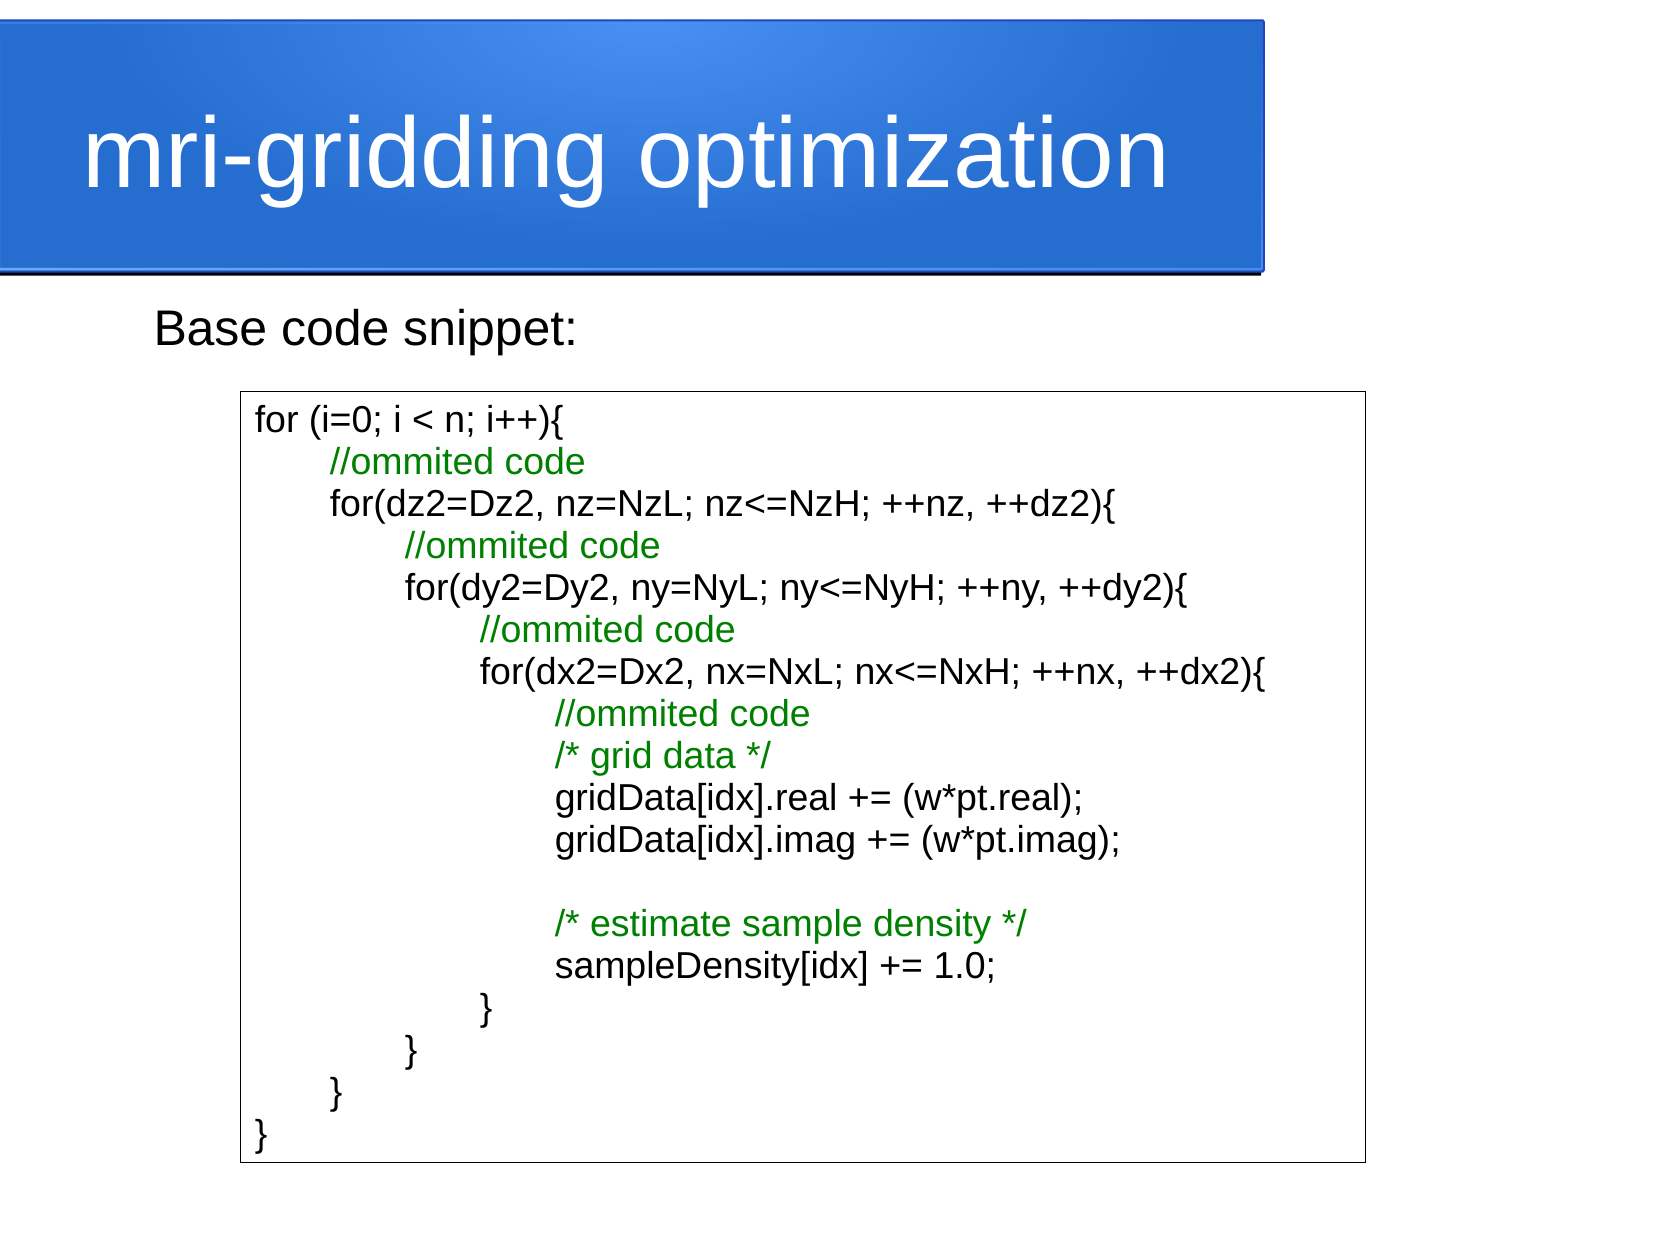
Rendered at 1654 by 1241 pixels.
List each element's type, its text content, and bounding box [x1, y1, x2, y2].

text_box for (i=0; i < n; i++){ //ommited code for(dz2=Dz2, nz=NzL; nz<=NzH; ++nz, ++dz2){ //ommited code for(dy2=Dy2, ny=NyL; ny<=NyH; ++ny, ++dy2){ //ommited code for(dx2=Dx2, nx=NxL; nx<=NxH; ++nx, ++dx2){ //ommited code /* grid data */ gridData[idx].real += (w*pt.real); gridData[idx].imag += (w*pt.imag); /* estimate sample density */ sampleDensity[idx] += 1.0; } } } } [240, 391, 1366, 1163]
title mri-gridding optimization [82, 49, 1250, 257]
list Base code snippet: [82, 300, 1538, 1020]
